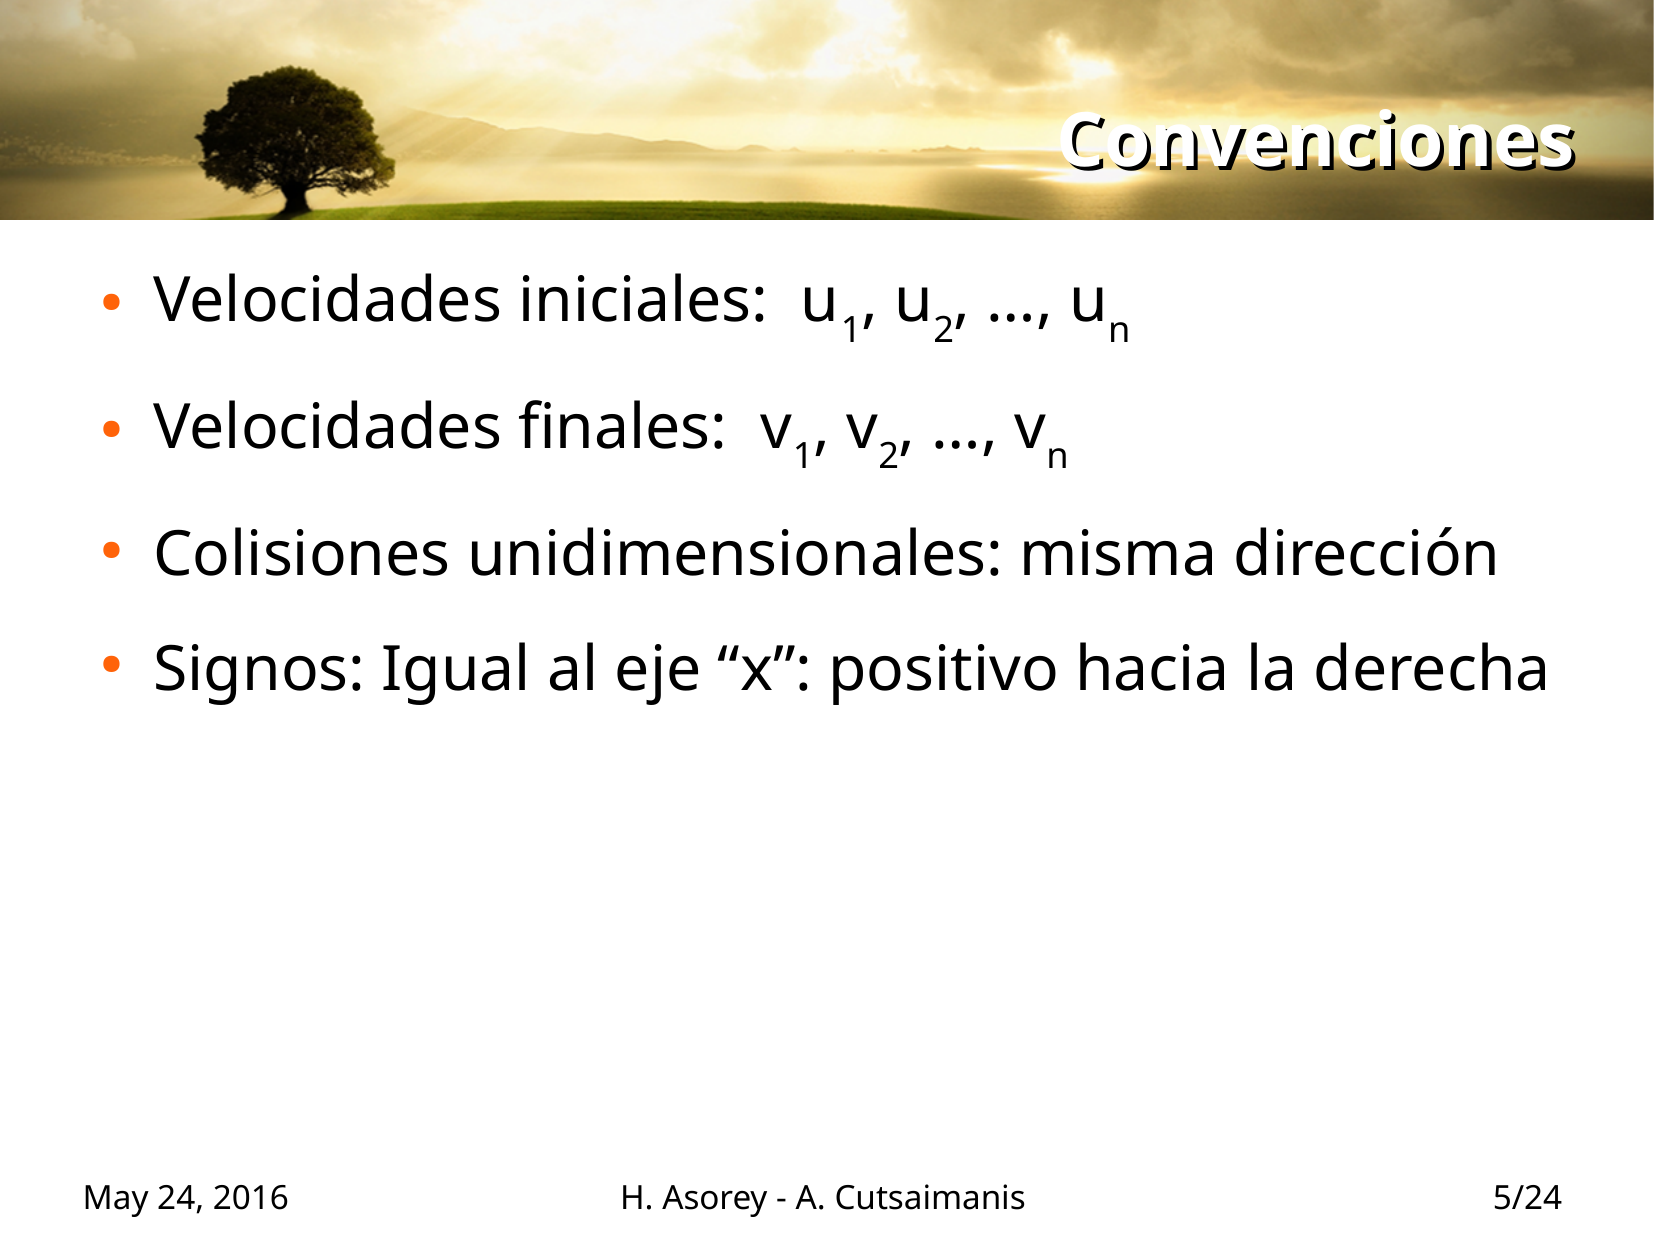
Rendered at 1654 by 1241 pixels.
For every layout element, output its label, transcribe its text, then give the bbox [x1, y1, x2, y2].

picture [0, 0, 1654, 220]
list Velocidades iniciales: u1, u2, …, un Velocidades finales: v1, v2, …, vn Colisiones unidimensionales: misma dirección Signos: Igual al eje “x”: positivo hacia la derecha [82, 255, 1571, 1171]
title Convenciones [86, 49, 1576, 226]
